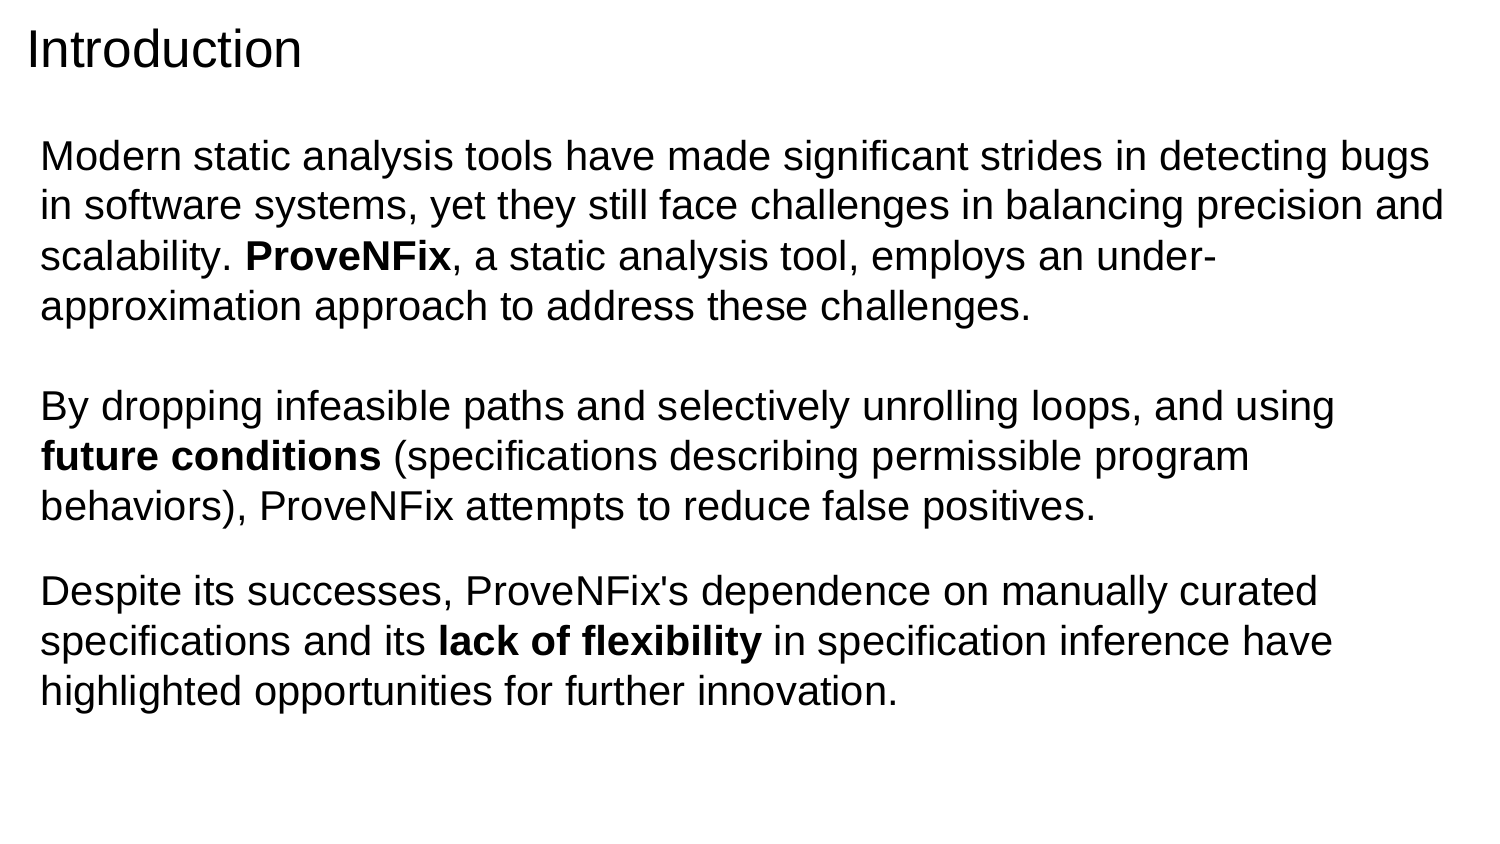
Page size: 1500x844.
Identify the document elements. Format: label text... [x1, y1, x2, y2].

text_box Modern static analysis tools have made significant strides in detecting bugs in software systems, yet they still face challenges in balancing precision and scalability. ProveNFix, a static analysis tool, employs an under-approximation approach to address these challenges. By dropping infeasible paths and selectively unrolling loops, and using future conditions (specifications describing permissible program behaviors), ProveNFix attempts to reduce false positives. Despite its successes, ProveNFix's dependence on manually curated specifications and its lack of flexibility in specification inference have highlighted opportunities for further innovation. [25, 120, 1476, 727]
title Introduction [11, 0, 1409, 94]
